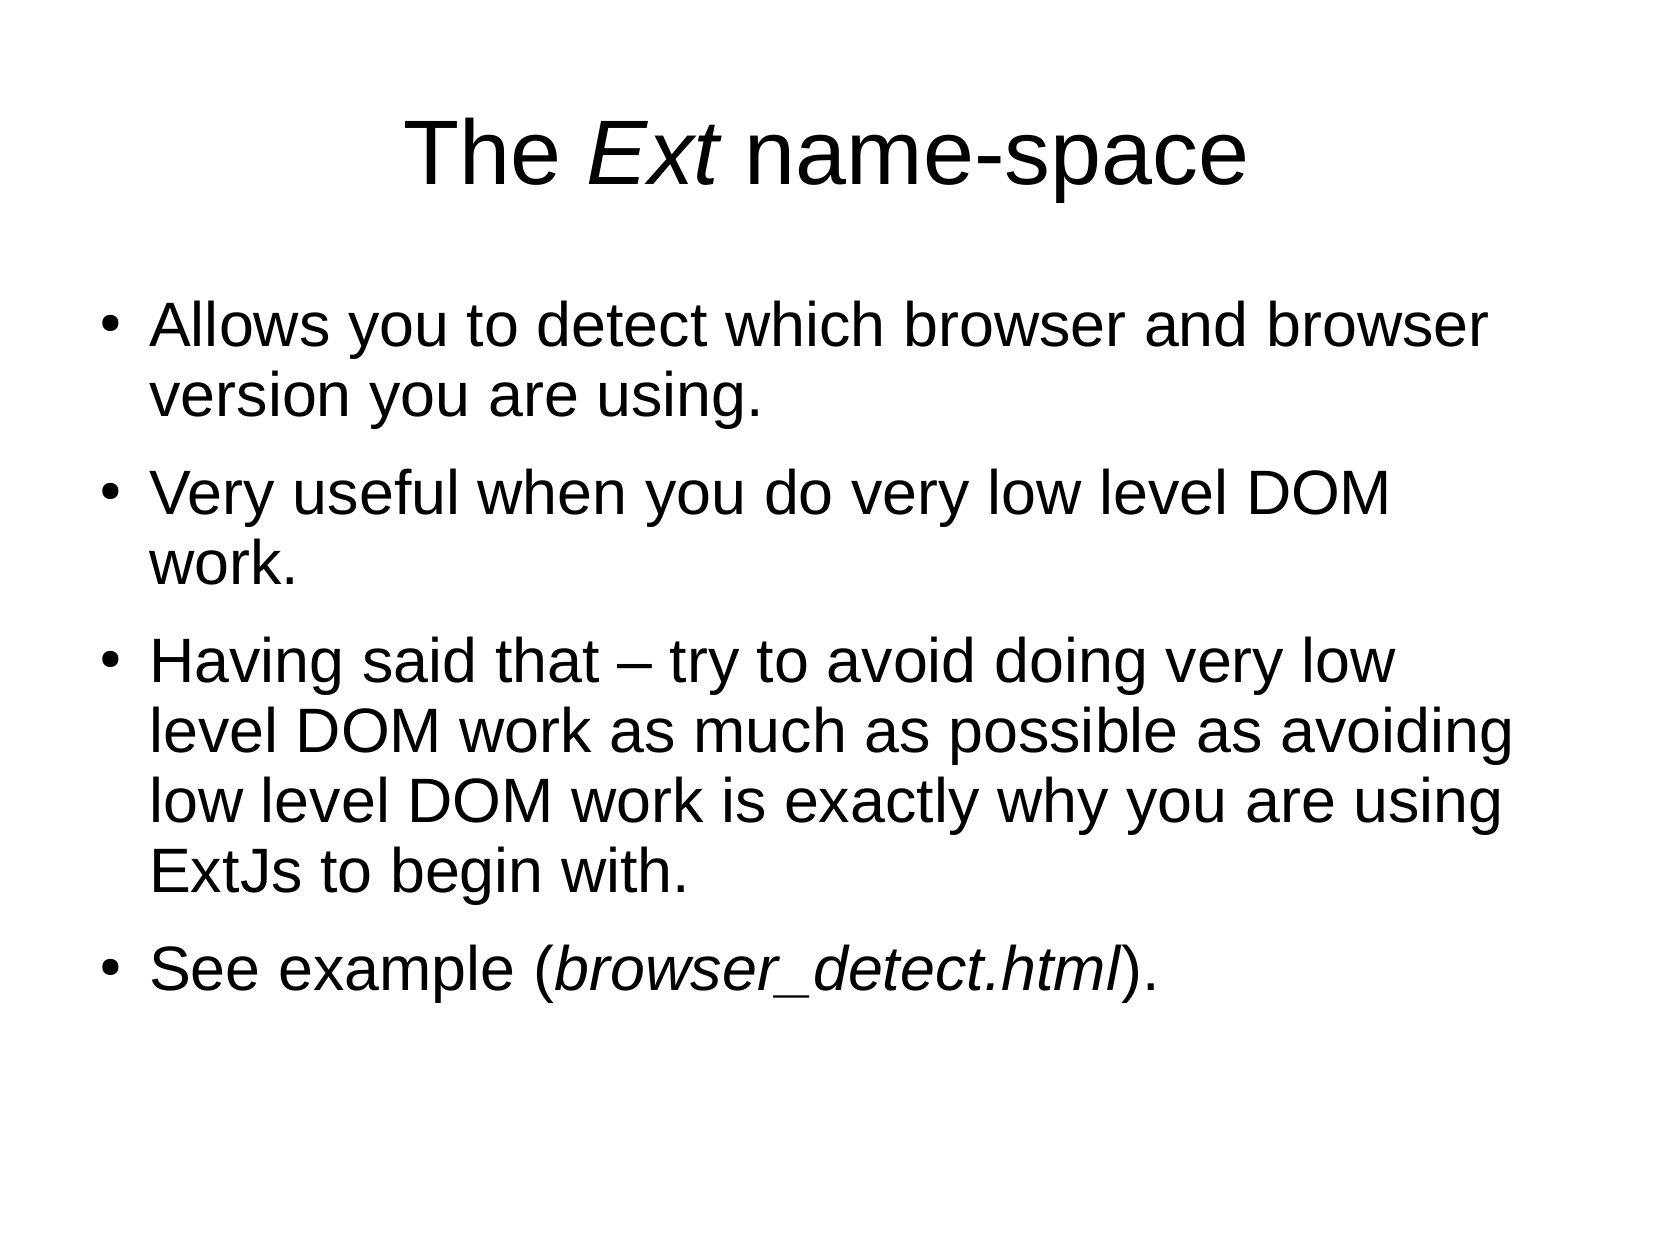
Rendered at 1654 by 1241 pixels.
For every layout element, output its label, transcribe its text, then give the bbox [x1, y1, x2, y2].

list Allows you to detect which browser and browser version you are using. Very useful when you do very low level DOM work. Having said that – try to avoid doing very low level DOM work as much as possible as avoiding low level DOM work is exactly why you are using ExtJs to begin with. See example (browser_detect.html). [82, 290, 1538, 1010]
title The Ext name-space [82, 49, 1571, 257]
